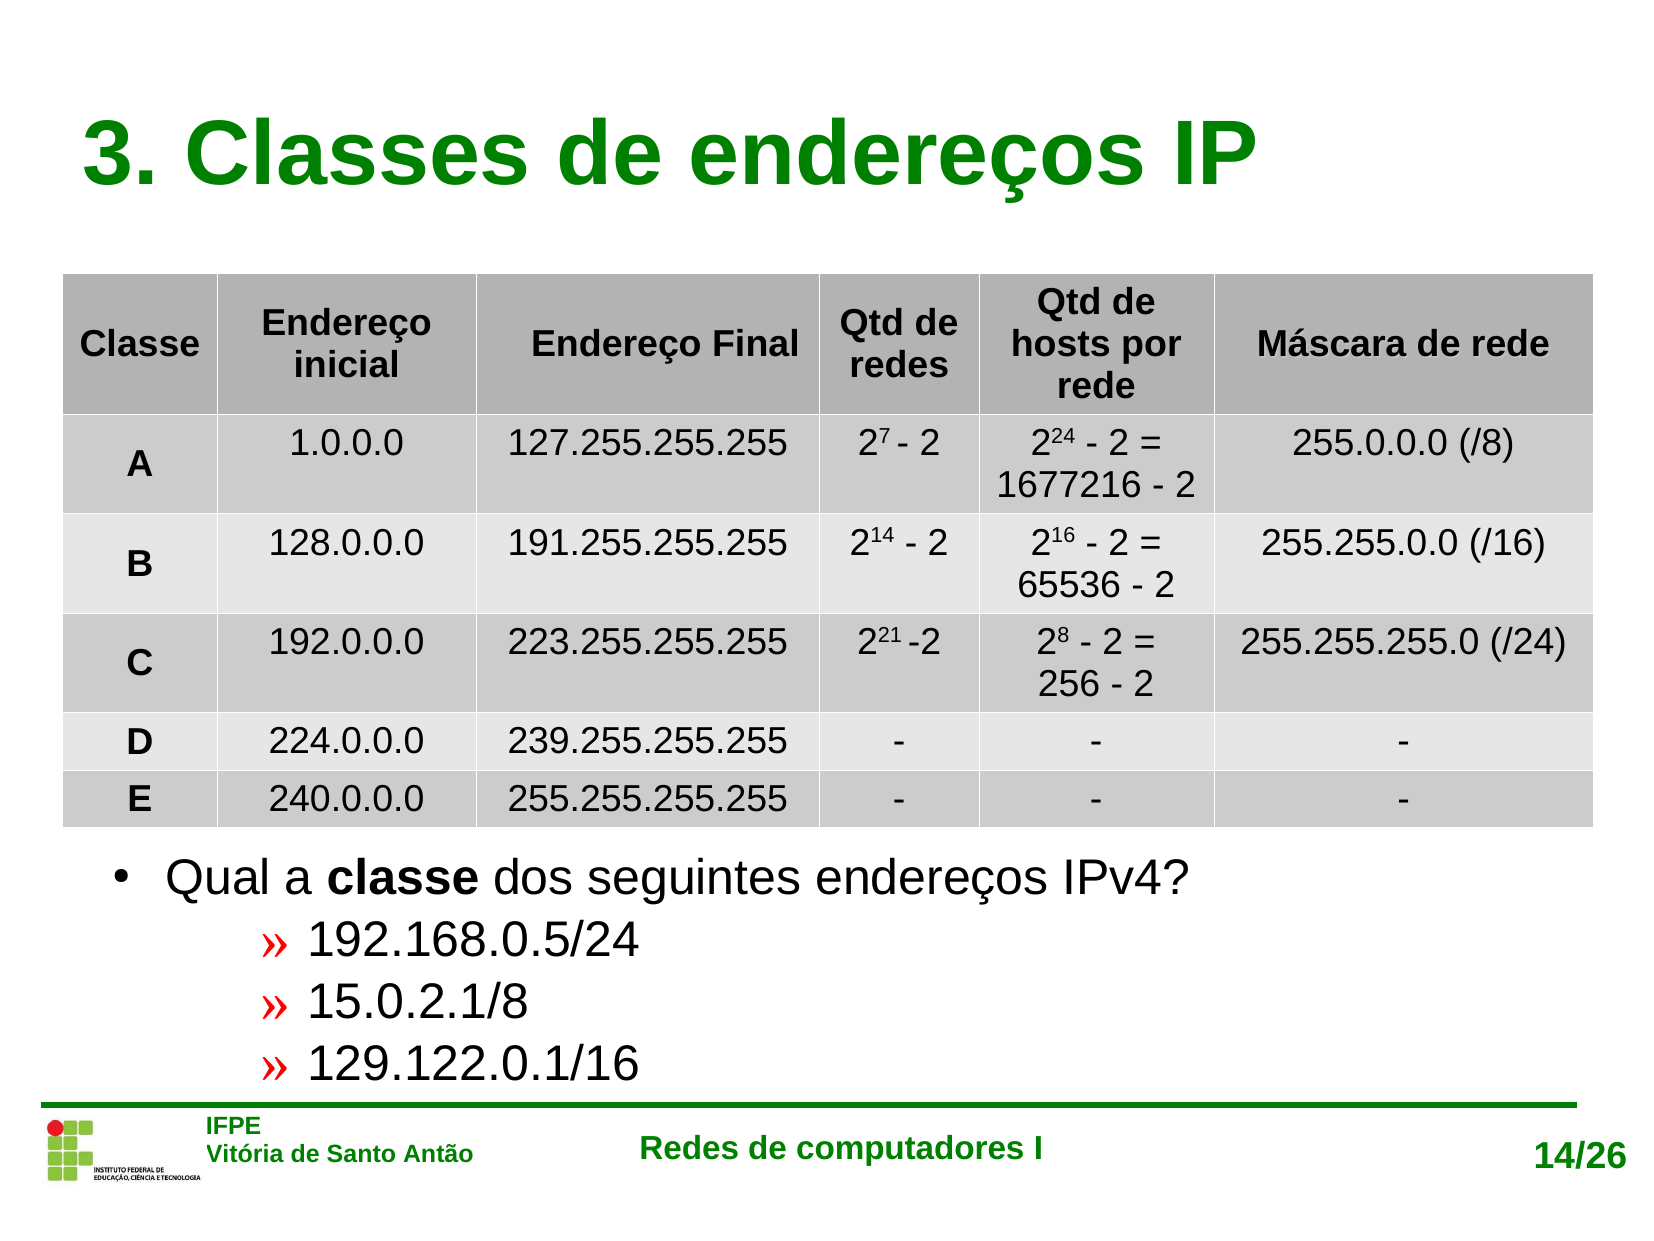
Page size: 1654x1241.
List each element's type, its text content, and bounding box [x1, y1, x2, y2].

table_cell 28 - 2 = 256 - 2 [980, 614, 1214, 712]
table_cell 255.255.255.255 [477, 771, 819, 827]
table_cell - [1215, 713, 1593, 770]
table_cell 255.255.0.0 (/16) [1215, 514, 1593, 613]
table_cell - [820, 771, 979, 827]
table_cell 224 - 2 = 1677216 - 2 [980, 415, 1214, 513]
table_header Endereço Final [477, 274, 819, 414]
list Qual a classe dos seguintes endereços IPv4? 192.168.0.5/24 15.0.2.1/8 129.122.0.1/16 [76, 849, 1565, 1241]
table_cell 224.0.0.0 [218, 713, 476, 770]
table_header Qtd de redes [820, 274, 979, 414]
table_header Qtd de hosts por rede [980, 274, 1214, 414]
table_cell 127.255.255.255 [477, 415, 819, 513]
table_cell 216 - 2 = 65536 - 2 [980, 514, 1214, 613]
table_cell 240.0.0.0 [218, 771, 476, 827]
table_cell 128.0.0.0 [218, 514, 476, 613]
table_cell B [63, 514, 217, 613]
table_cell - [980, 713, 1214, 770]
table_cell 239.255.255.255 [477, 713, 819, 770]
table_cell - [820, 713, 979, 770]
table_cell 221 -2 [820, 614, 979, 712]
table_cell 255.0.0.0 (/8) [1215, 415, 1593, 513]
table_cell - [980, 771, 1214, 827]
table_cell 223.255.255.255 [477, 614, 819, 712]
table_cell 27 - 2 [820, 415, 979, 513]
table_cell 214 - 2 [820, 514, 979, 613]
table_cell E [63, 771, 217, 827]
table_cell - [1215, 771, 1593, 827]
table_cell D [63, 713, 217, 770]
table_cell 1.0.0.0 [218, 415, 476, 513]
title 3. Classes de endereços IP [82, 49, 1571, 257]
table_cell 255.255.255.0 (/24) [1215, 614, 1593, 712]
table_cell 192.0.0.0 [218, 614, 476, 712]
picture [39, 1111, 76, 1191]
table_header Endereço inicial [218, 274, 476, 414]
table_header Classe [63, 274, 217, 414]
table_header Máscara de rede [1215, 274, 1593, 414]
table_cell A [63, 415, 217, 513]
table_cell 191.255.255.255 [477, 514, 819, 613]
table_cell C [63, 614, 217, 712]
